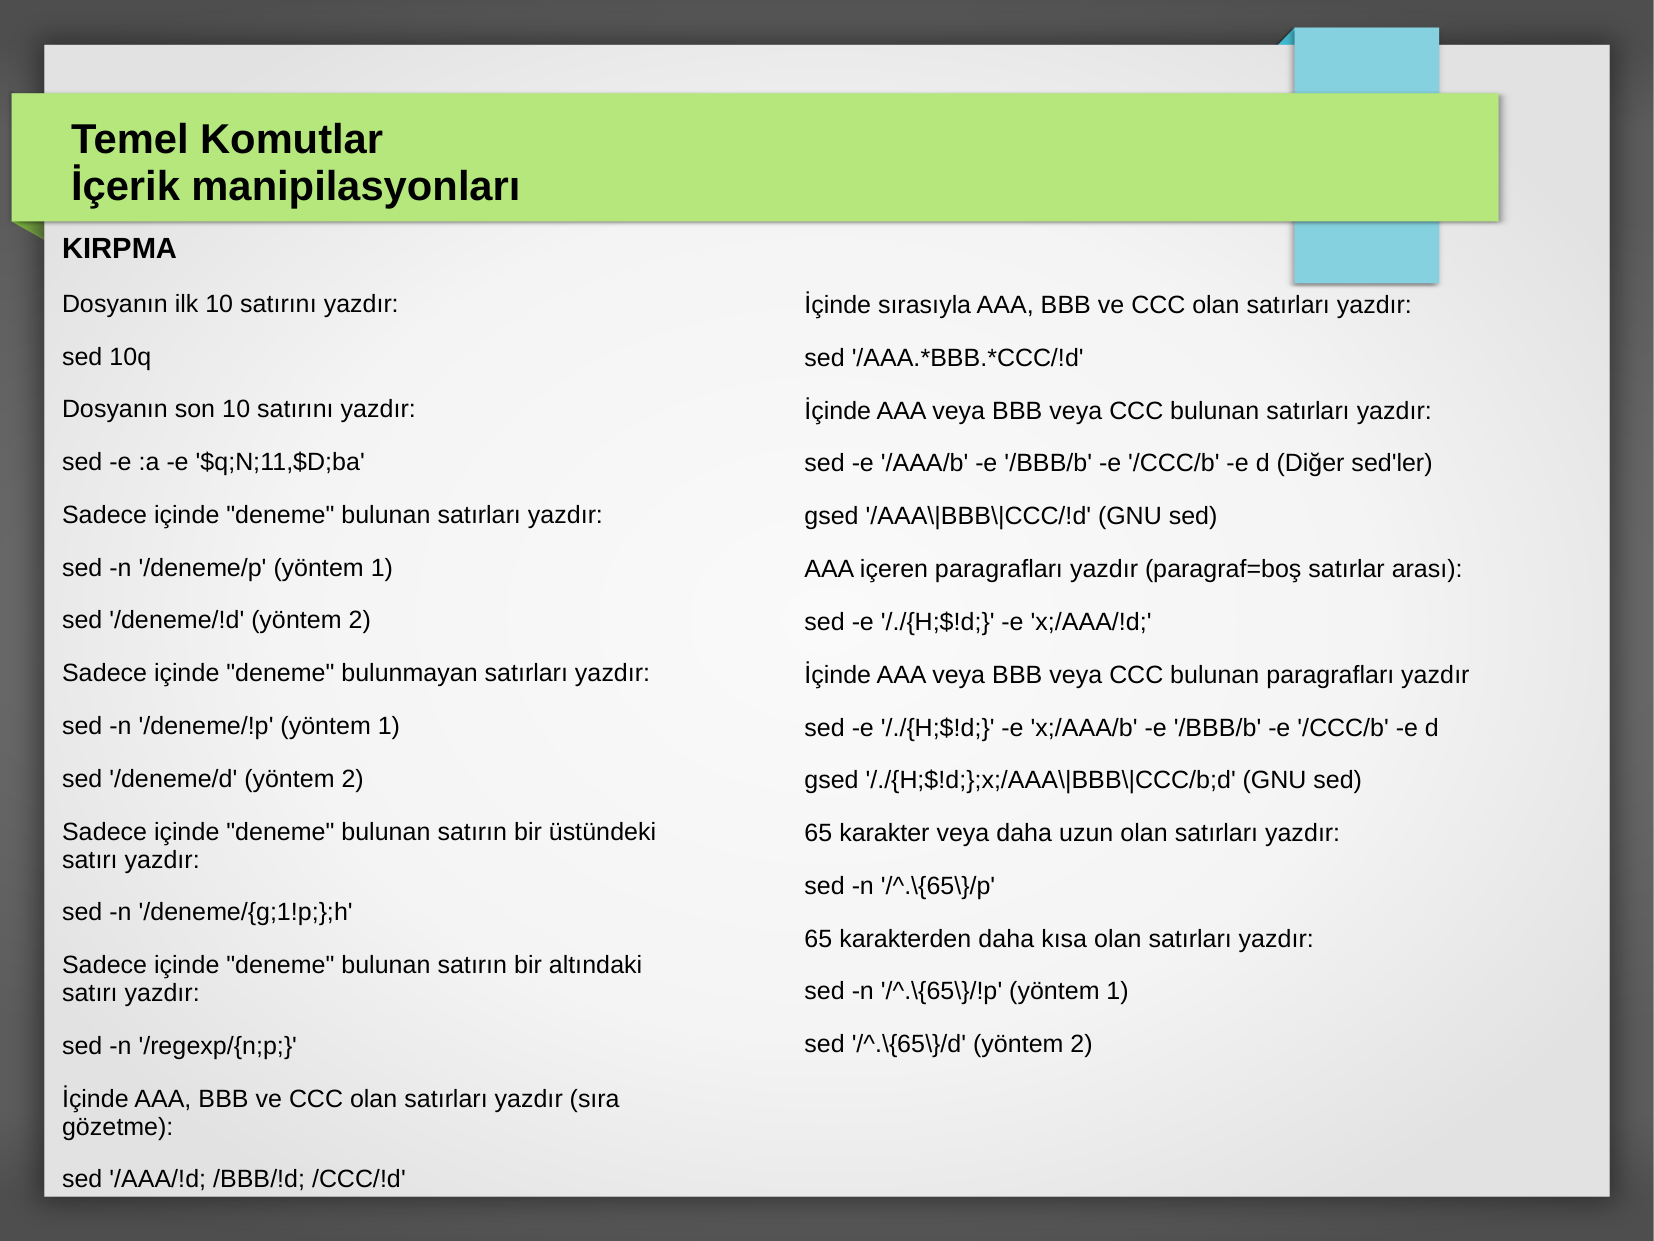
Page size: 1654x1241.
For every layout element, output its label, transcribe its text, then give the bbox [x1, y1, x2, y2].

text_box İçinde sırasıyla AAA, BBB ve CCC olan satırları yazdır: sed '/AAA.*BBB.*CCC/!d' İçinde AAA veya BBB veya CCC bulunan satırları yazdır: sed -e '/AAA/b' -e '/BBB/b' -e '/CCC/b' -e d (Diğer sed'ler) gsed '/AAA\|BBB\|CCC/!d' (GNU sed) AAA içeren paragrafları yazdır (paragraf=boş satırlar arası): sed -e '/./{H;$!d;}' -e 'x;/AAA/!d;' İçinde AAA veya BBB veya CCC bulunan paragrafları yazdır sed -e '/./{H;$!d;}' -e 'x;/AAA/b' -e '/BBB/b' -e '/CCC/b' -e d gsed '/./{H;$!d;};x;/AAA\|BBB\|CCC/b;d' (GNU sed) 65 karakter veya daha uzun olan satırları yazdır: sed -n '/^.\{65\}/p' 65 karakterden daha kısa olan satırları yazdır: sed -n '/^.\{65\}/!p' (yöntem 1) sed '/^.\{65\}/d' (yöntem 2) [789, 283, 1489, 1114]
text_box KIRPMA Dosyanın ilk 10 satırını yazdır: sed 10q Dosyanın son 10 satırını yazdır: sed -e :a -e '$q;N;11,$D;ba' Sadece içinde "deneme" bulunan satırları yazdır: sed -n '/deneme/p' (yöntem 1) sed '/deneme/!d' (yöntem 2) Sadece içinde "deneme" bulunmayan satırları yazdır: sed -n '/deneme/!p' (yöntem 1) sed '/deneme/d' (yöntem 2) Sadece içinde "deneme" bulunan satırın bir üstündeki satırı yazdır: sed -n '/deneme/{g;1!p;};h' Sadece içinde "deneme" bulunan satırın bir altındaki satırı yazdır: sed -n '/regexp/{n;p;}' İçinde AAA, BBB ve CCC olan satırları yazdır (sıra gözetme): sed '/AAA/!d; /BBB/!d; /CCC/!d' [47, 224, 704, 1241]
picture [0, 0, 1654, 1241]
text_box Temel Komutlar İçerik manipilasyonları [56, 108, 638, 224]
